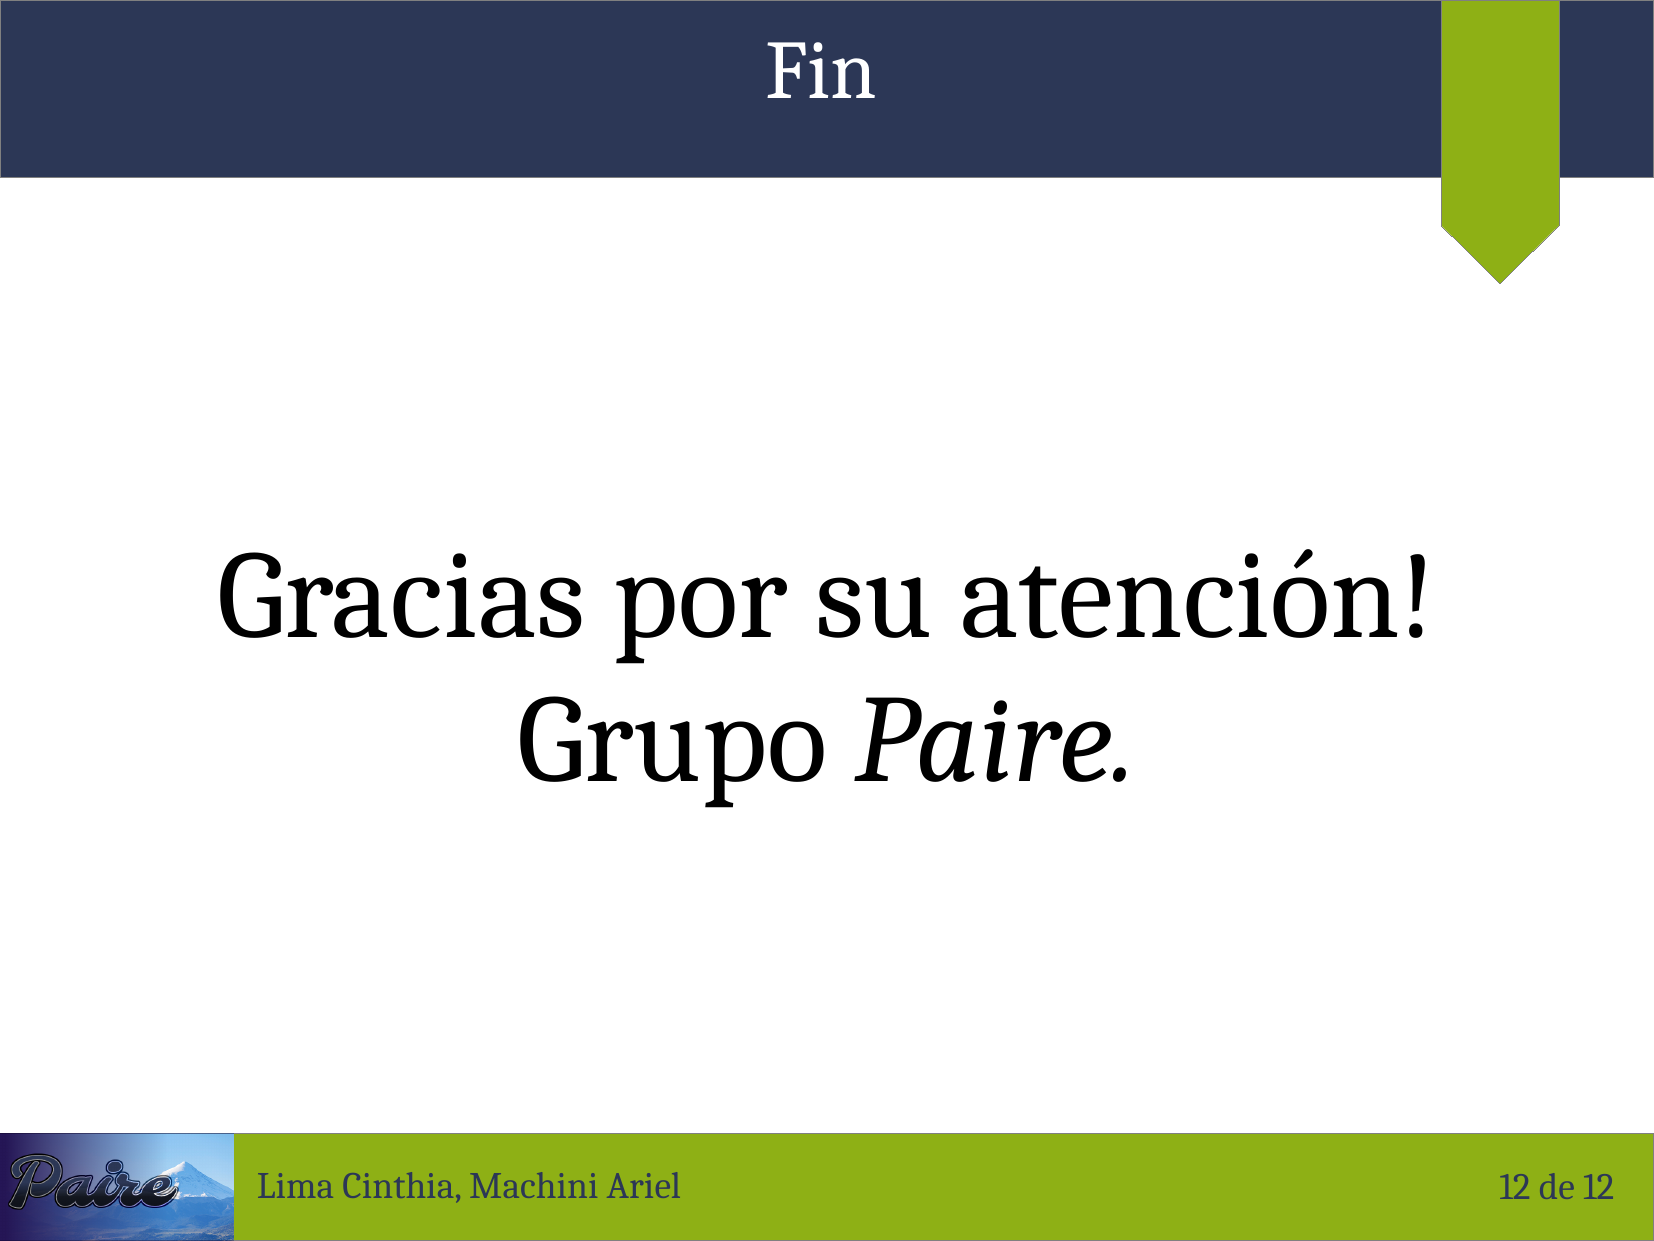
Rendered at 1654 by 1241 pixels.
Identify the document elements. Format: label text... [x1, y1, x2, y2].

text_box Fin [342, 15, 1300, 130]
text_box Gracias por su atención! Grupo Paire. [17, 517, 1636, 870]
picture [0, 1133, 234, 1241]
text_box Lima Cinthia, Machini Ariel [242, 1157, 715, 1217]
text_box [0, 0, 1654, 284]
text_box <number> de 12 [1476, 1158, 1654, 1241]
text_box [234, 1133, 1654, 1241]
